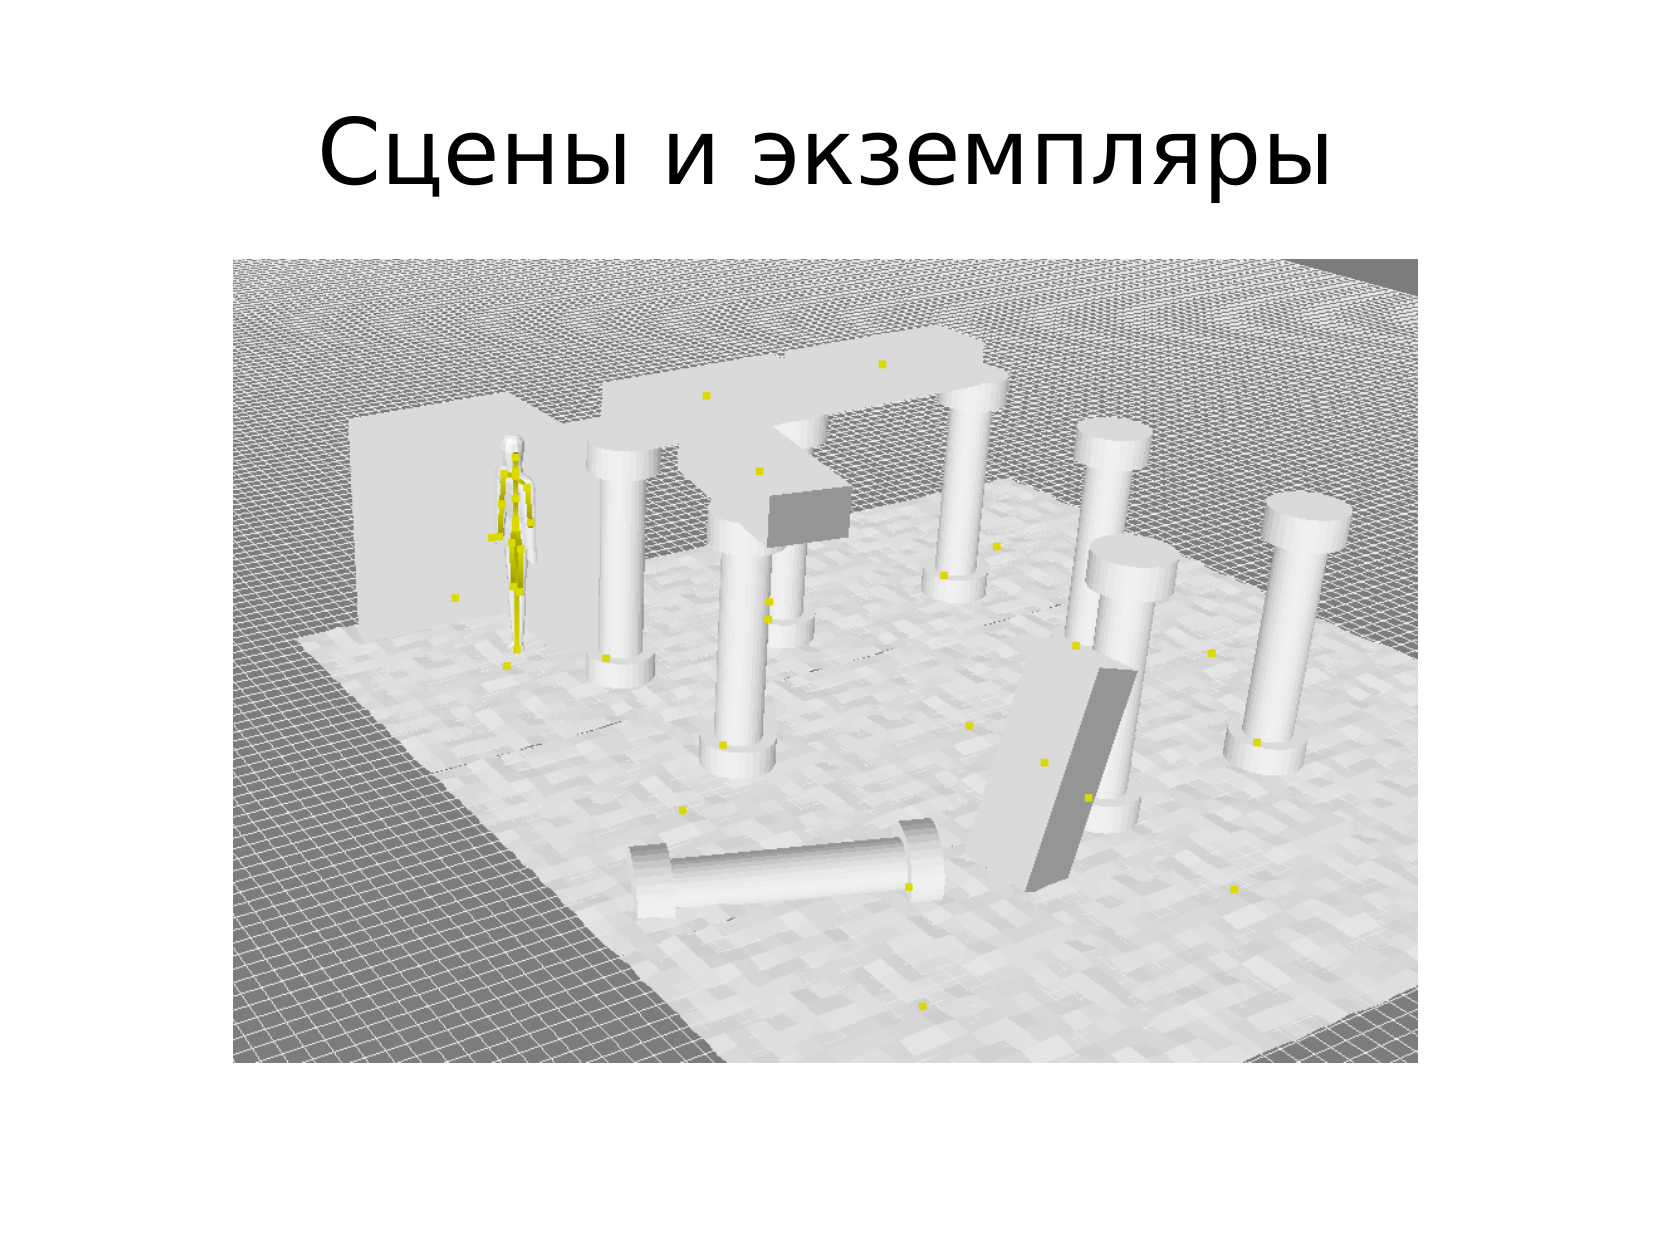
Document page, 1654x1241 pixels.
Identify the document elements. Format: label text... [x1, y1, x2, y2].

title Сцены и экземпляры [82, 49, 1571, 257]
picture [233, 259, 1418, 1063]
